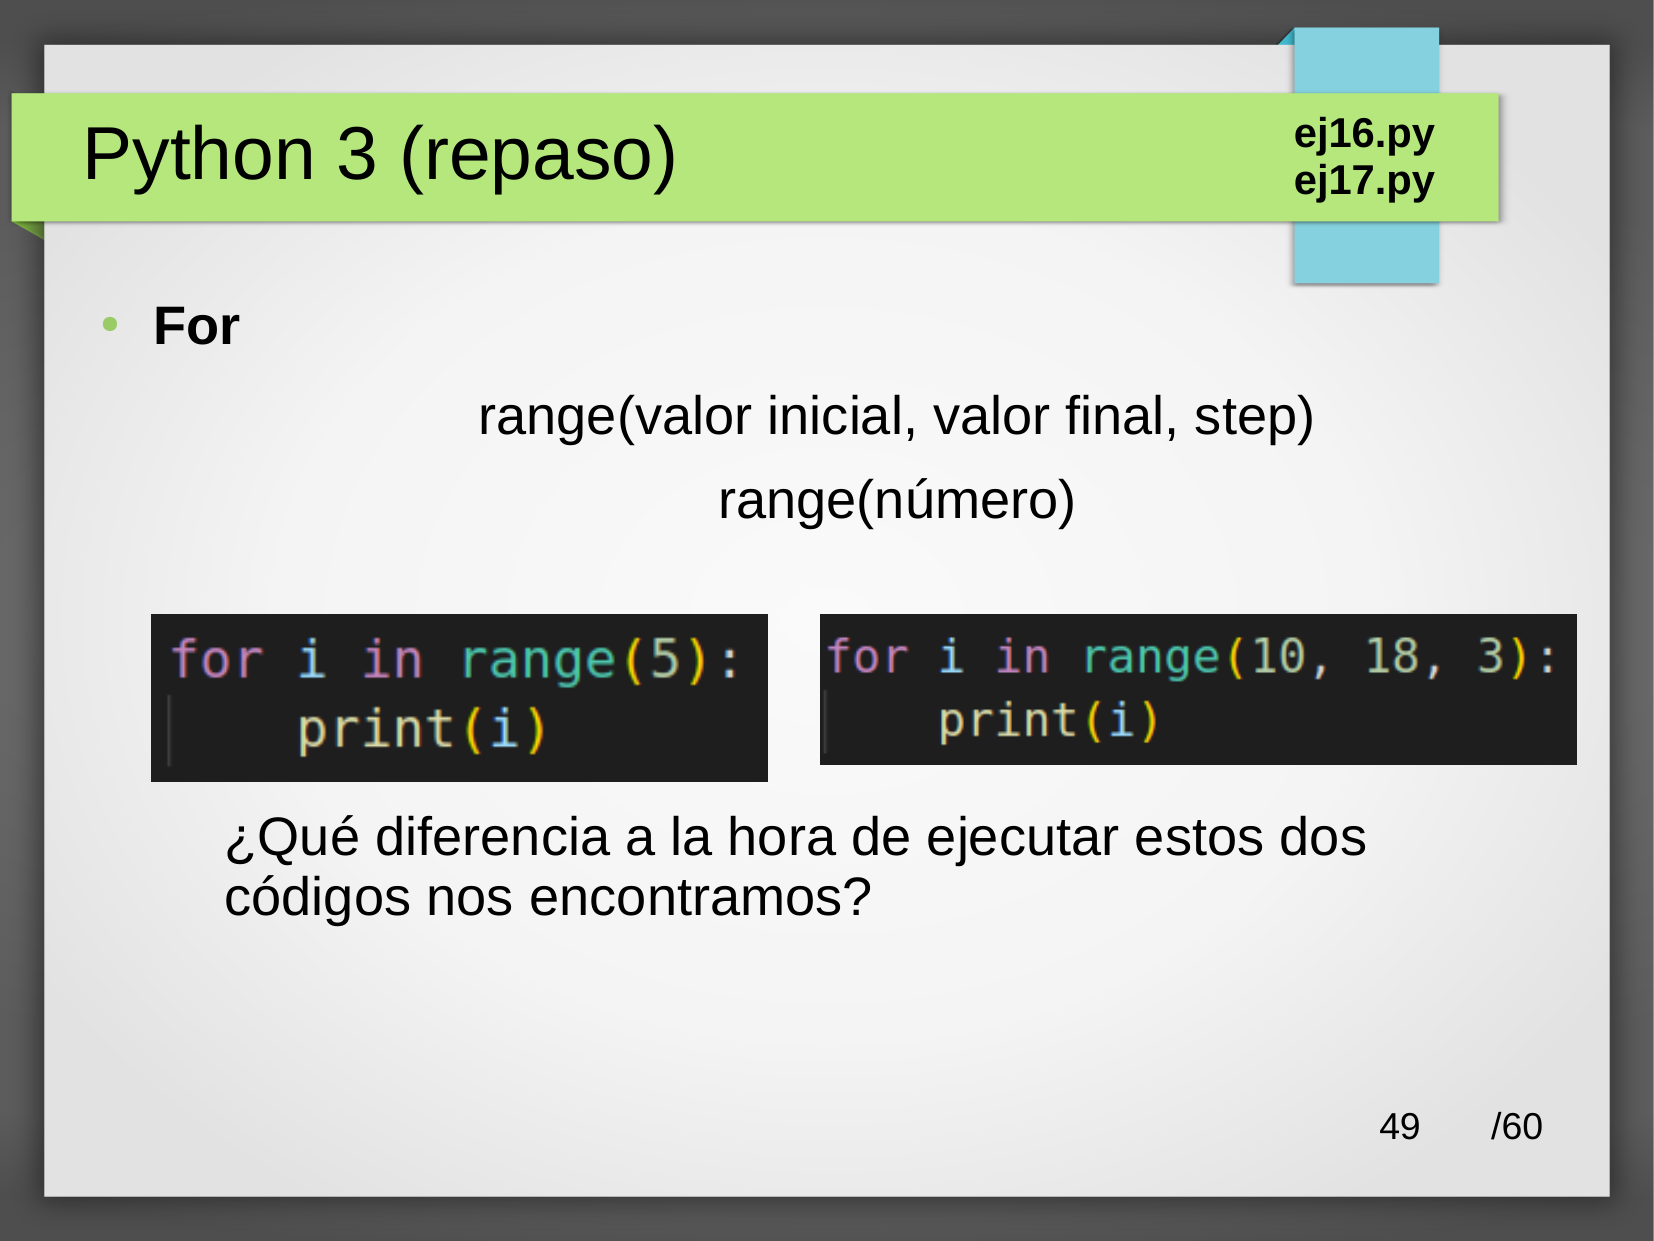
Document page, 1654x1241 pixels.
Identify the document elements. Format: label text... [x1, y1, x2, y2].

list For range(valor inicial, valor final, step) range(número) ¿Qué diferencia a la hora de ejecutar estos dos códigos nos encontramos? [82, 295, 1571, 1015]
text_box ej16.py ej17.py [1279, 102, 1465, 211]
picture [0, 0, 1654, 1241]
title Python 3 (repaso) [82, 94, 1264, 213]
text_box <número> [1364, 1098, 1476, 1169]
text_box /60 [1476, 1098, 1644, 1169]
